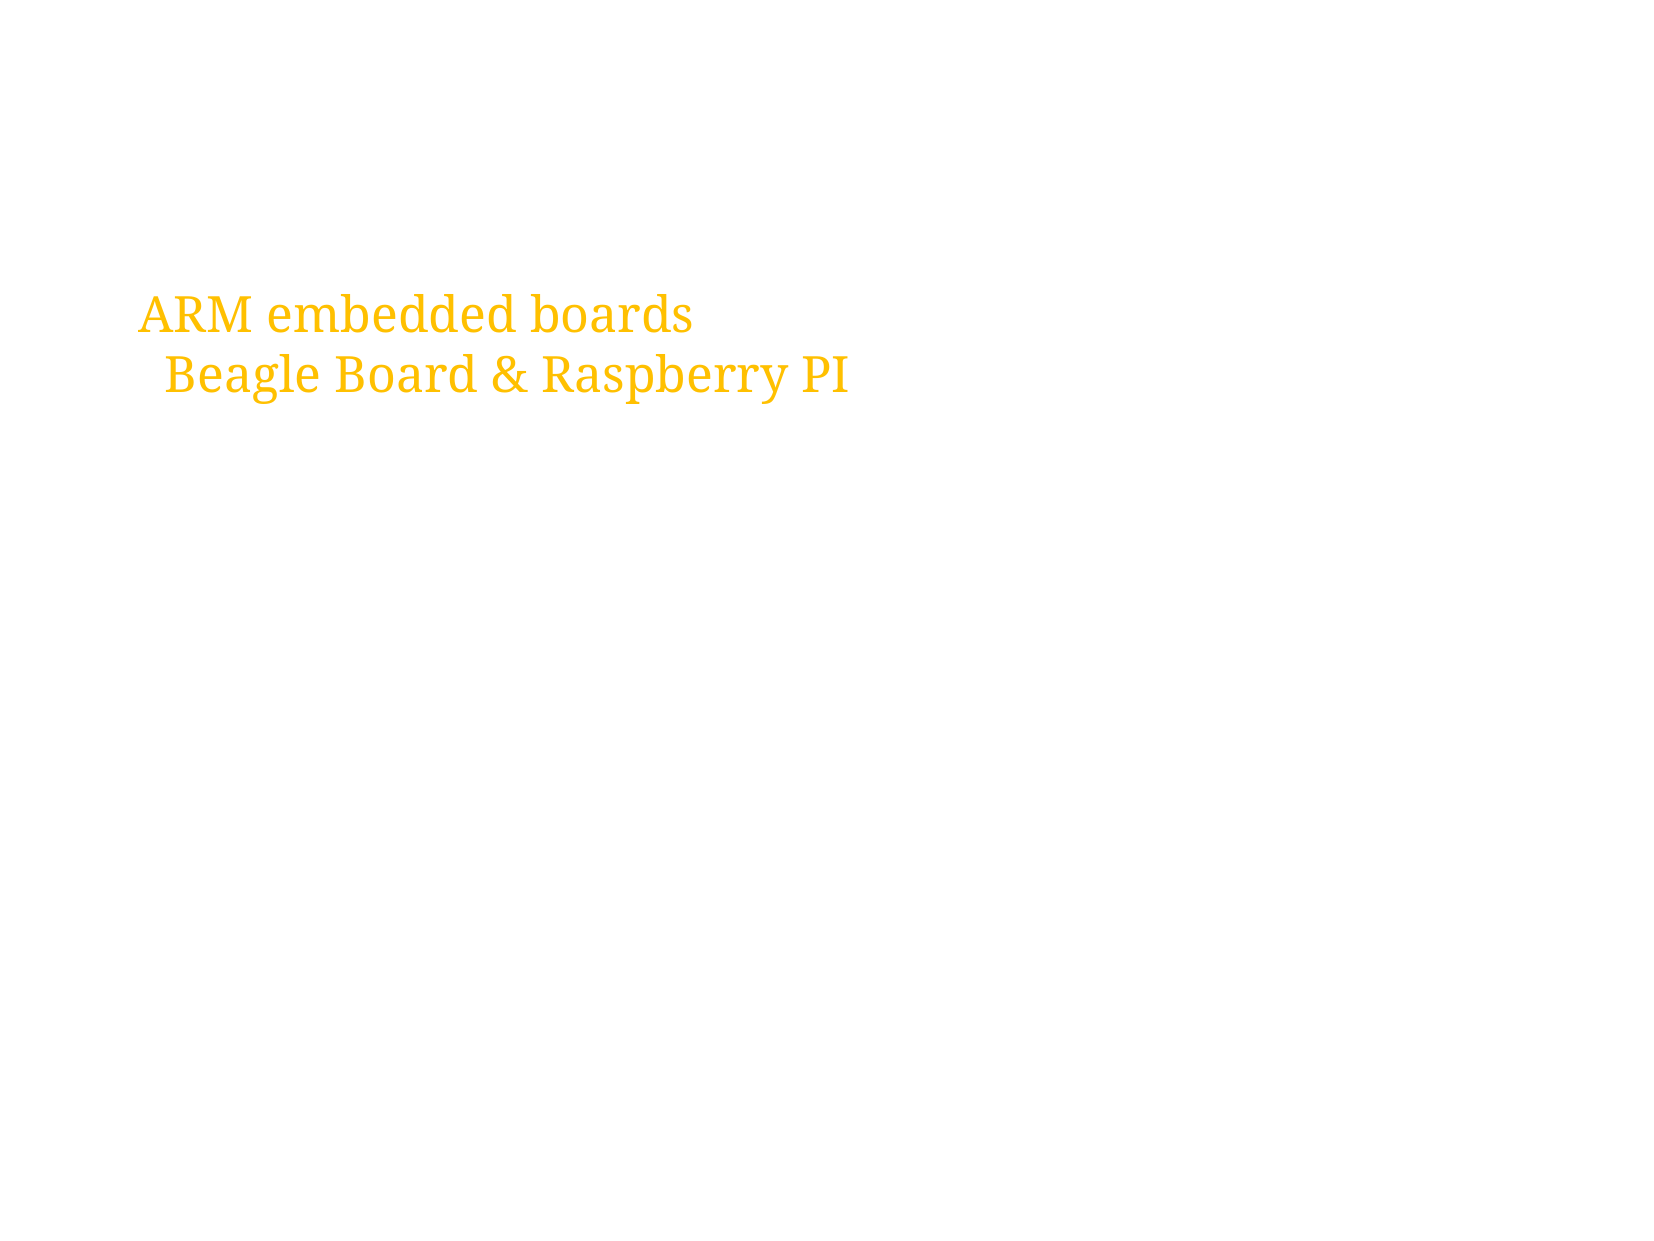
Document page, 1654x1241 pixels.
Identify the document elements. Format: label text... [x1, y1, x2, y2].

text_box ARM embedded boards Beagle Board & Raspberry PI [123, 275, 1557, 411]
